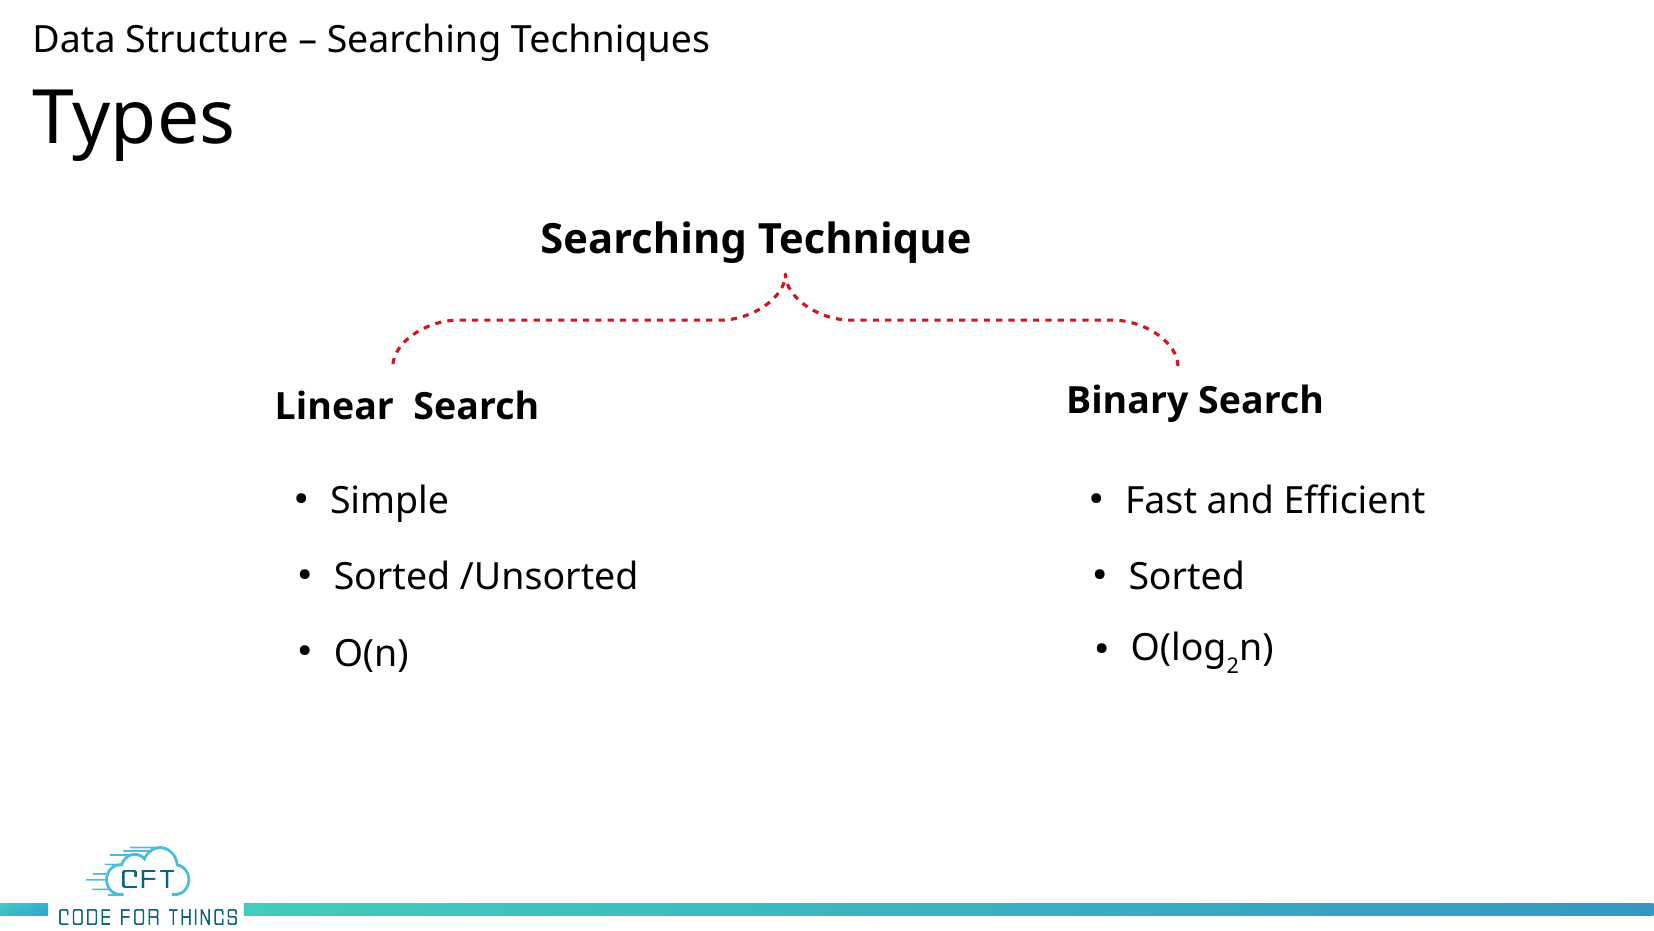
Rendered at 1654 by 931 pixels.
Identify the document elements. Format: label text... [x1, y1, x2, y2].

text_box O(log2n) [1080, 613, 1335, 686]
text_box Sorted [1078, 542, 1292, 609]
text_box Searching Technique [525, 201, 1043, 265]
text_box Fast and Efficient [1074, 466, 1475, 533]
picture [59, 846, 237, 925]
text_box Binary Search [1051, 366, 1376, 432]
text_box O(n) [283, 619, 444, 686]
title Data Structure – Searching Techniques Types [32, 12, 1184, 166]
text_box Linear Search [259, 372, 594, 438]
text_box Sorted /Unsorted [283, 542, 680, 609]
text_box Simple [279, 466, 485, 533]
